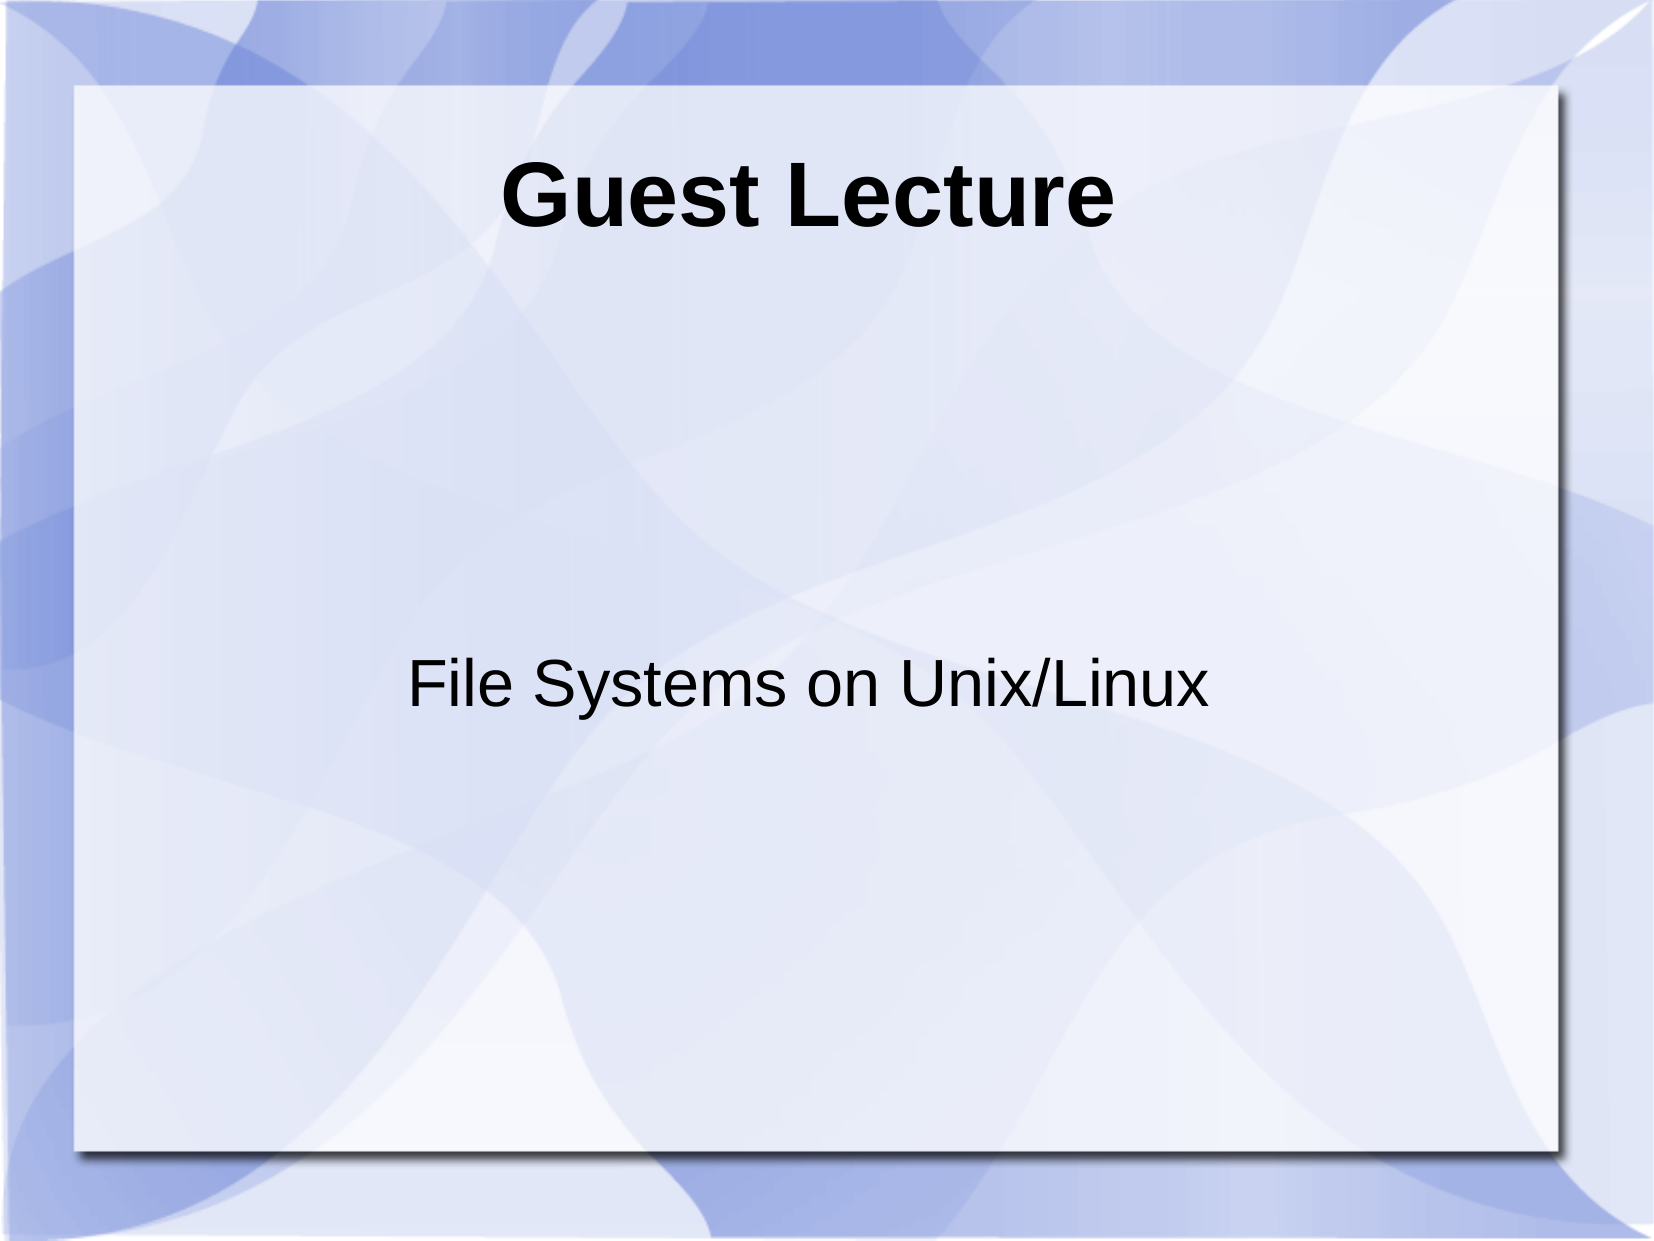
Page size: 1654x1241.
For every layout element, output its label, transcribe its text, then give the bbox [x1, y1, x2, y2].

picture [0, 0, 1654, 1241]
title Guest Lecture [82, 90, 1536, 298]
subtitle File Systems on Unix/Linux [129, 230, 1489, 1137]
